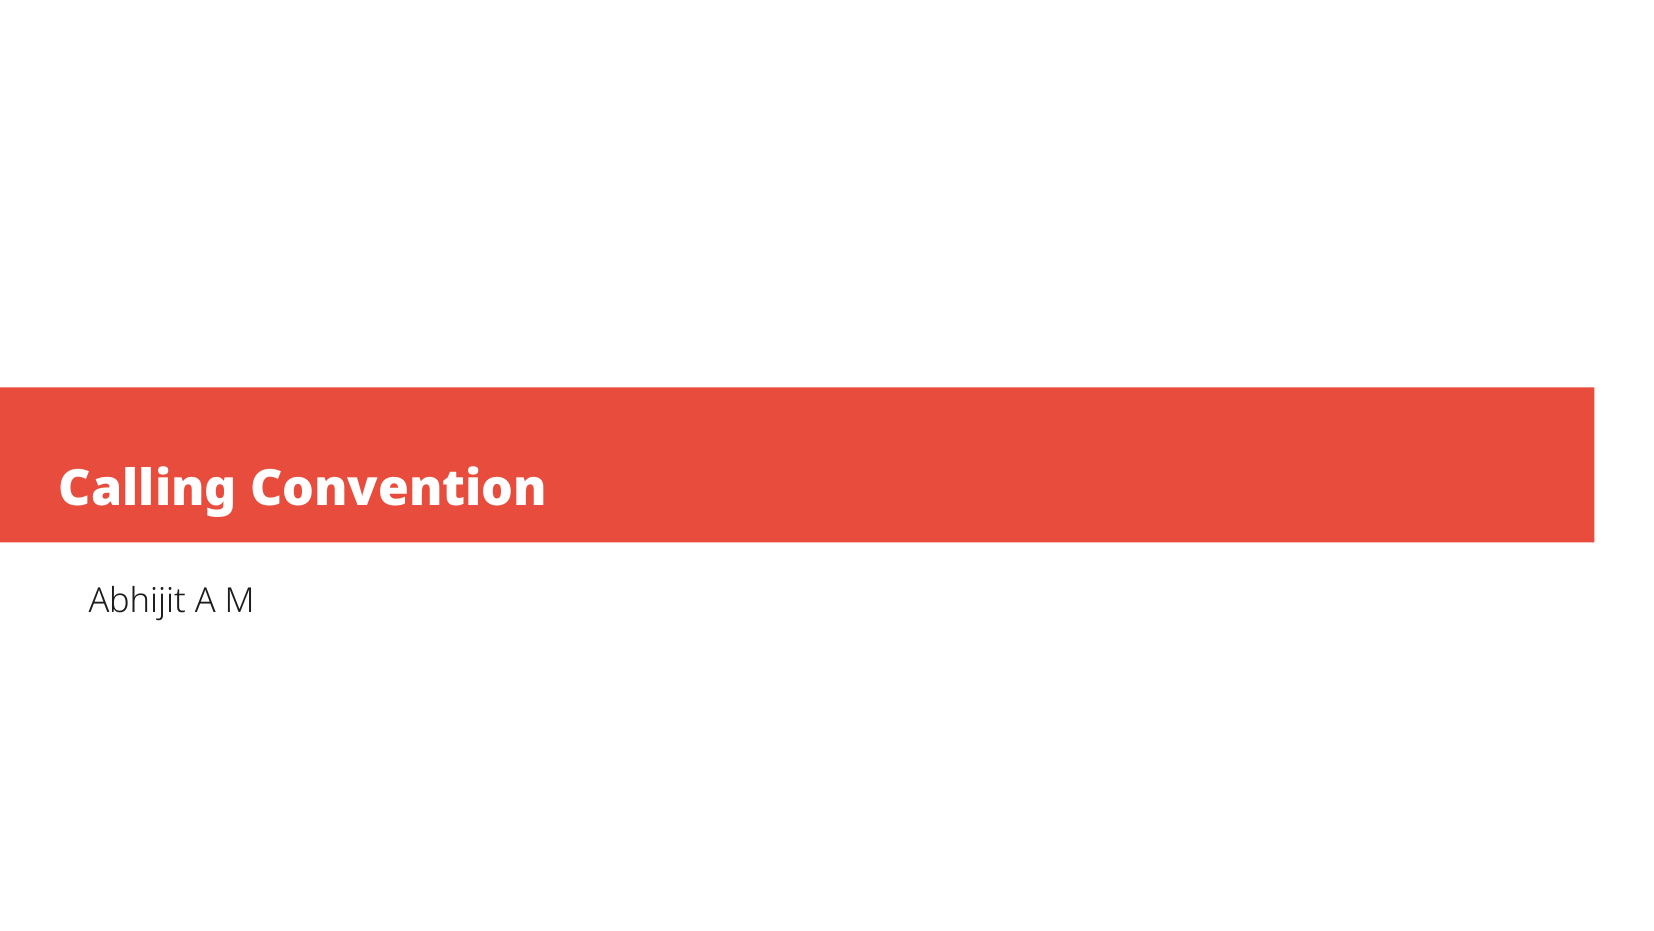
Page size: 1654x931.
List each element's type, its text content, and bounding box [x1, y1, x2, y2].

subtitle Abhijit A M [88, 575, 1595, 886]
title Calling Convention [59, 409, 1595, 521]
